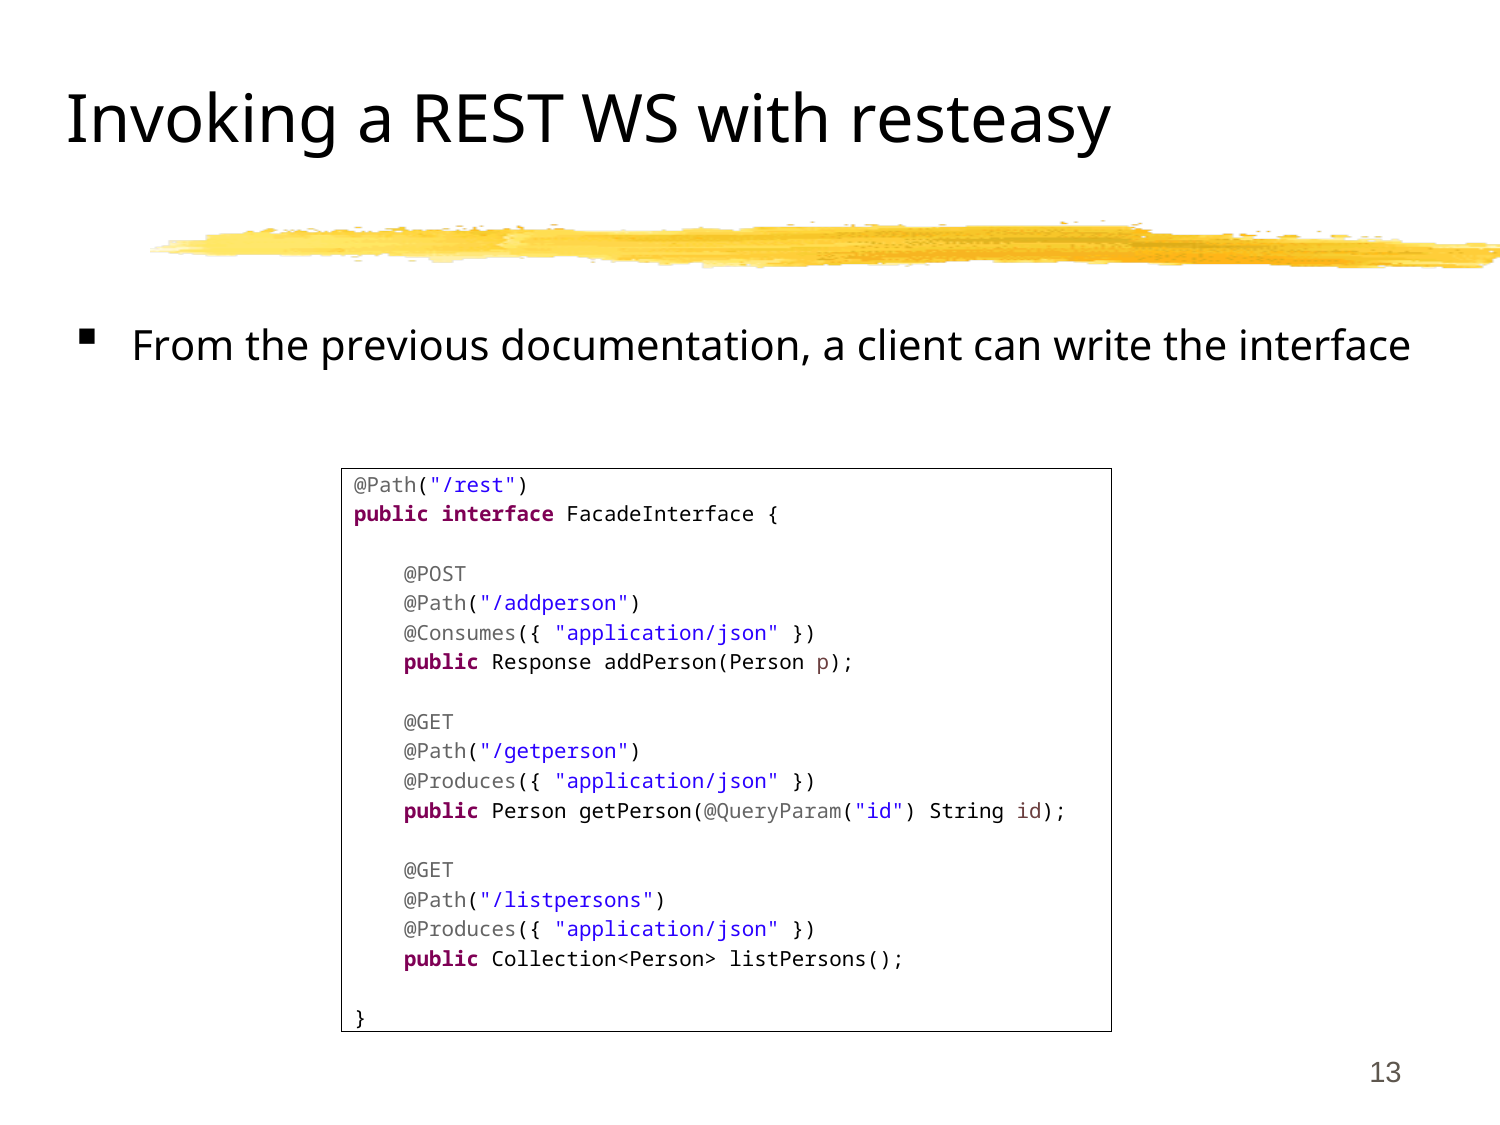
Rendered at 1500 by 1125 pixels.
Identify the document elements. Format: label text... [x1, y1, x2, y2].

text_box @Path("/rest") public interface FacadeInterface { @POST @Path("/addperson") @Consumes({ "application/json" }) public Response addPerson(Person p); @GET @Path("/getperson") @Produces({ "application/json" }) public Person getPerson(@QueryParam("id") String id); @GET @Path("/listpersons") @Produces({ "application/json" }) public Collection<Person> listPersons(); } [341, 468, 1112, 977]
list From the previous documentation, a client can write the interface [75, 315, 1471, 412]
title Invoking a REST WS with resteasy [66, 13, 1342, 225]
picture [150, 215, 1500, 279]
